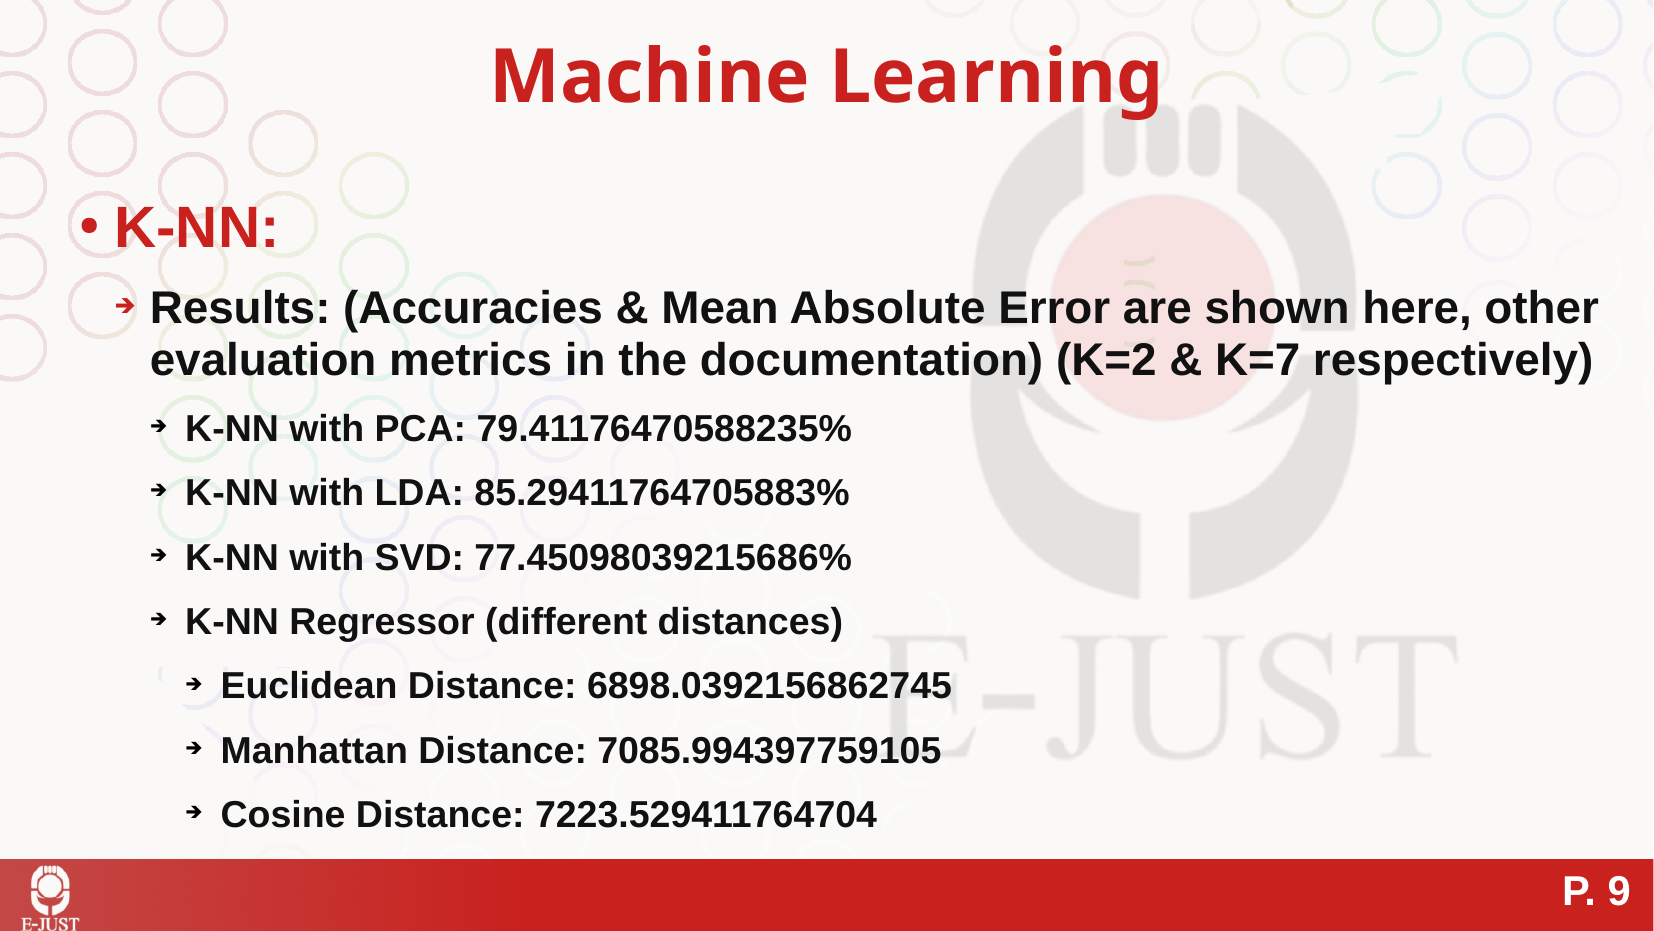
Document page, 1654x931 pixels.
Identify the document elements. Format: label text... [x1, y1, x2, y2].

text_box K-NN: Results: (Accuracies & Mean Absolute Error are shown here, other evaluation metrics in the documentation) (K=2 & K=7 respectively) K-NN with PCA: 79.41176470588235% K-NN with LDA: 85.29411764705883% K-NN with SVD: 77.45098039215686% K-NN Regressor (different distances) Euclidean Distance: 6898.0392156862745 Manhattan Distance: 7085.994397759105 Cosine Distance: 7223.529411764704 [64, 187, 1654, 895]
text_box P. <number> [1368, 895, 1646, 922]
text_box Machine Learning [32, 14, 1622, 139]
picture [0, 0, 1654, 931]
